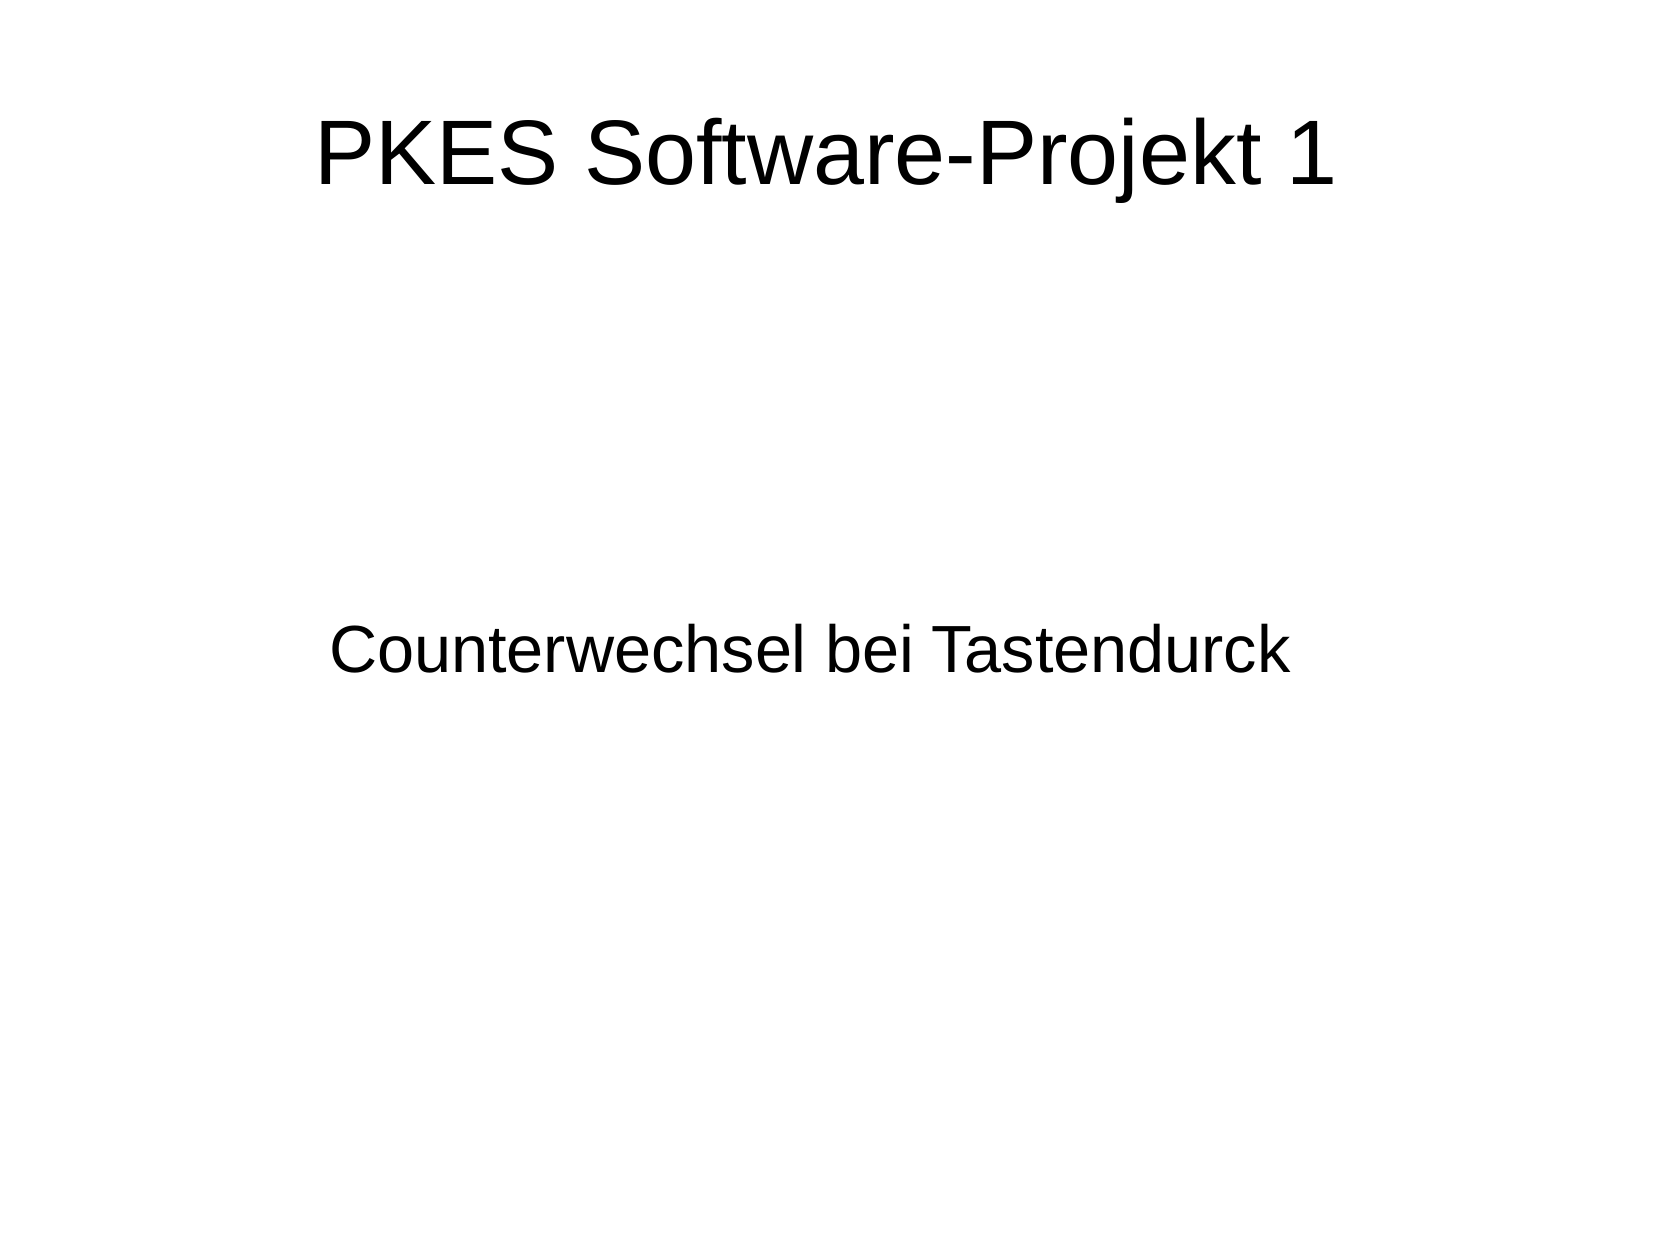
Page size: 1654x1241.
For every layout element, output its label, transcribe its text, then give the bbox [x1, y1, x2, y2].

title PKES Software-Projekt 1 [82, 49, 1571, 257]
subtitle Counterwechsel bei Tastendurck [82, 290, 1538, 1010]
